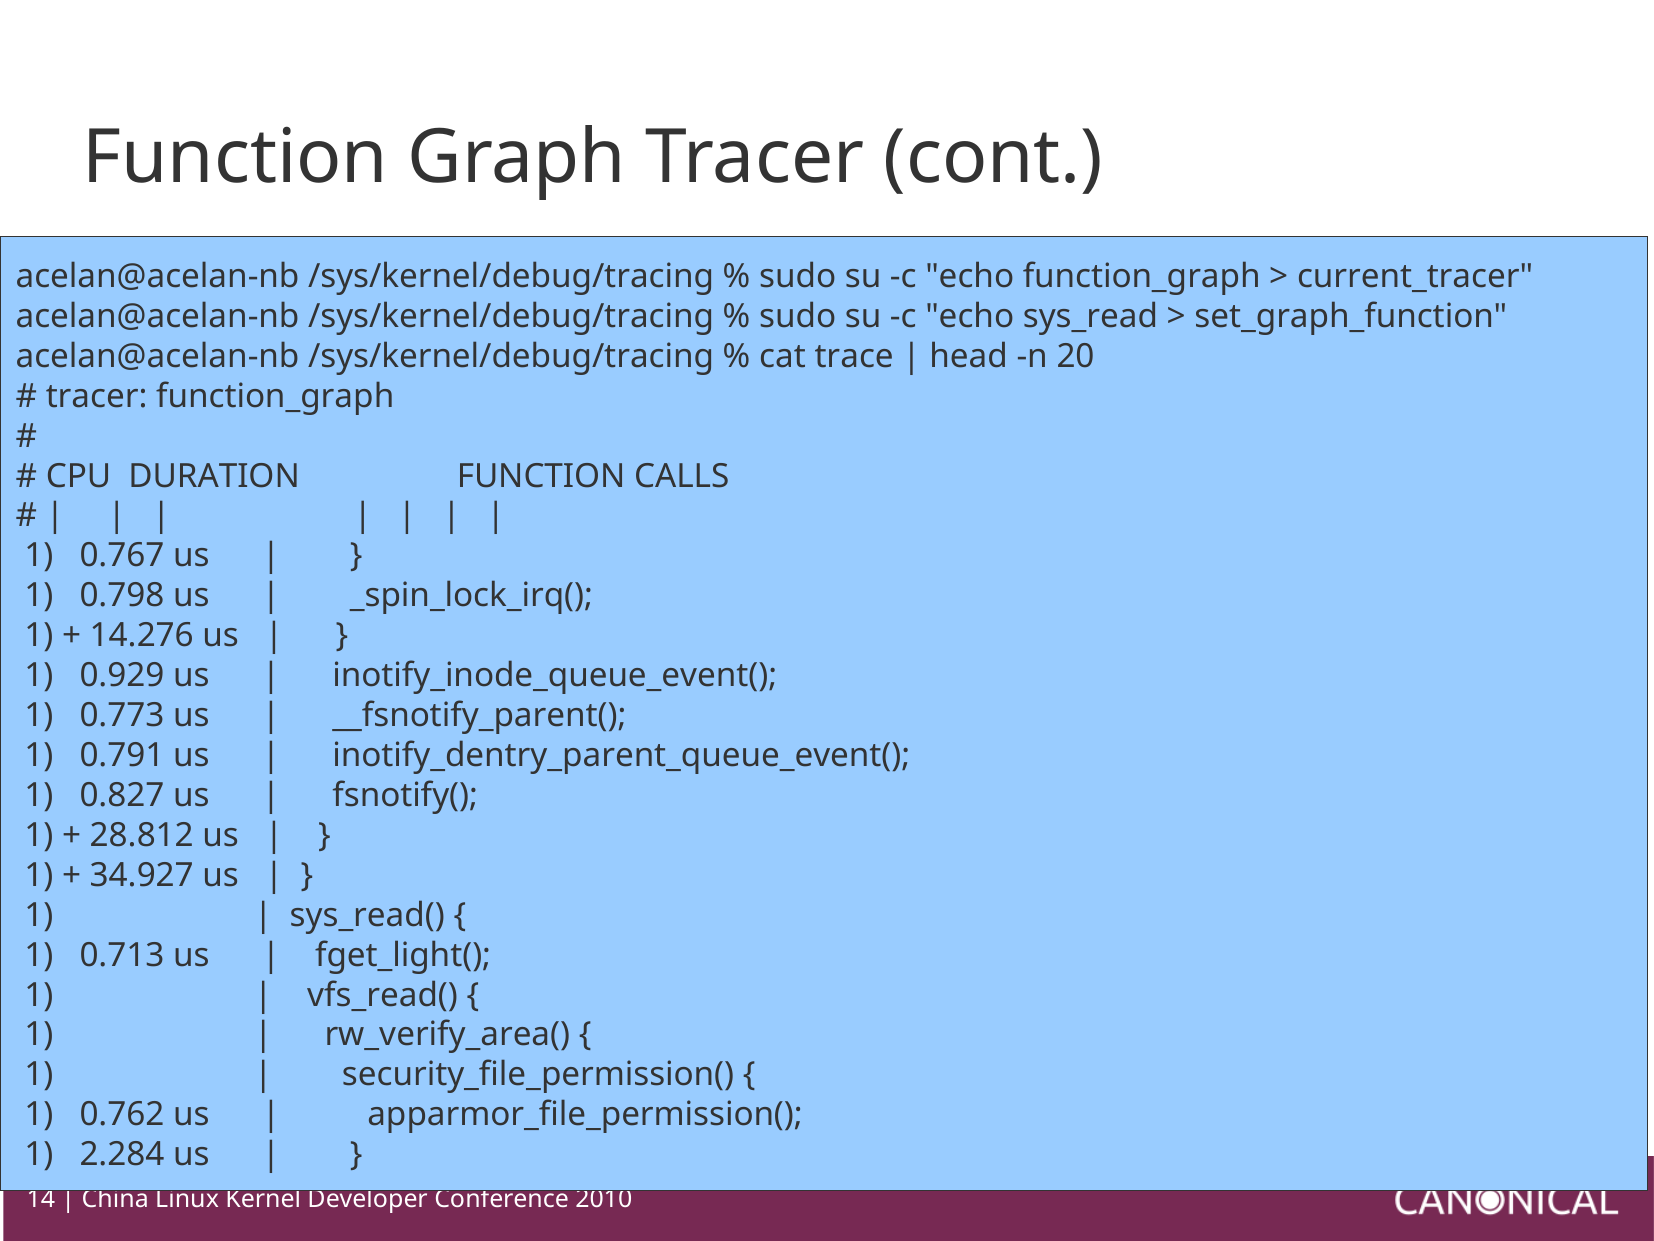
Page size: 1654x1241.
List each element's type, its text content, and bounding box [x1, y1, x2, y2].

picture [592, 1191, 600, 1205]
text_box acelan@acelan-nb /sys/kernel/debug/tracing % sudo su -c "echo function_graph > current_tracer" acelan@acelan-nb /sys/kernel/debug/tracing % sudo su -c "echo sys_read > set_graph_function" acelan@acelan-nb /sys/kernel/debug/tracing % cat trace | head -n 20 # tracer: function_graph # # CPU DURATION FUNCTION CALLS # | | | | | | | 1) 0.767 us | } 1) 0.798 us | _spin_lock_irq(); 1) + 14.276 us | } 1) 0.929 us | inotify_inode_queue_event(); 1) 0.773 us | __fsnotify_parent(); 1) 0.791 us | inotify_dentry_parent_queue_event(); 1) 0.827 us | fsnotify(); 1) + 28.812 us | } 1) + 34.927 us | } 1) | sys_read() { 1) 0.713 us | fget_light(); 1) | vfs_read() { 1) | rw_verify_area() { 1) | security_file_permission() { 1) 0.762 us | apparmor_file_permission(); 1) 2.284 us | } [0, 236, 1648, 1191]
picture [312, 1191, 321, 1205]
picture [43, 1193, 49, 1201]
picture [3, 1156, 1654, 1241]
picture [621, 1191, 629, 1205]
title Function Graph Tracer (cont.) [82, 56, 1571, 236]
